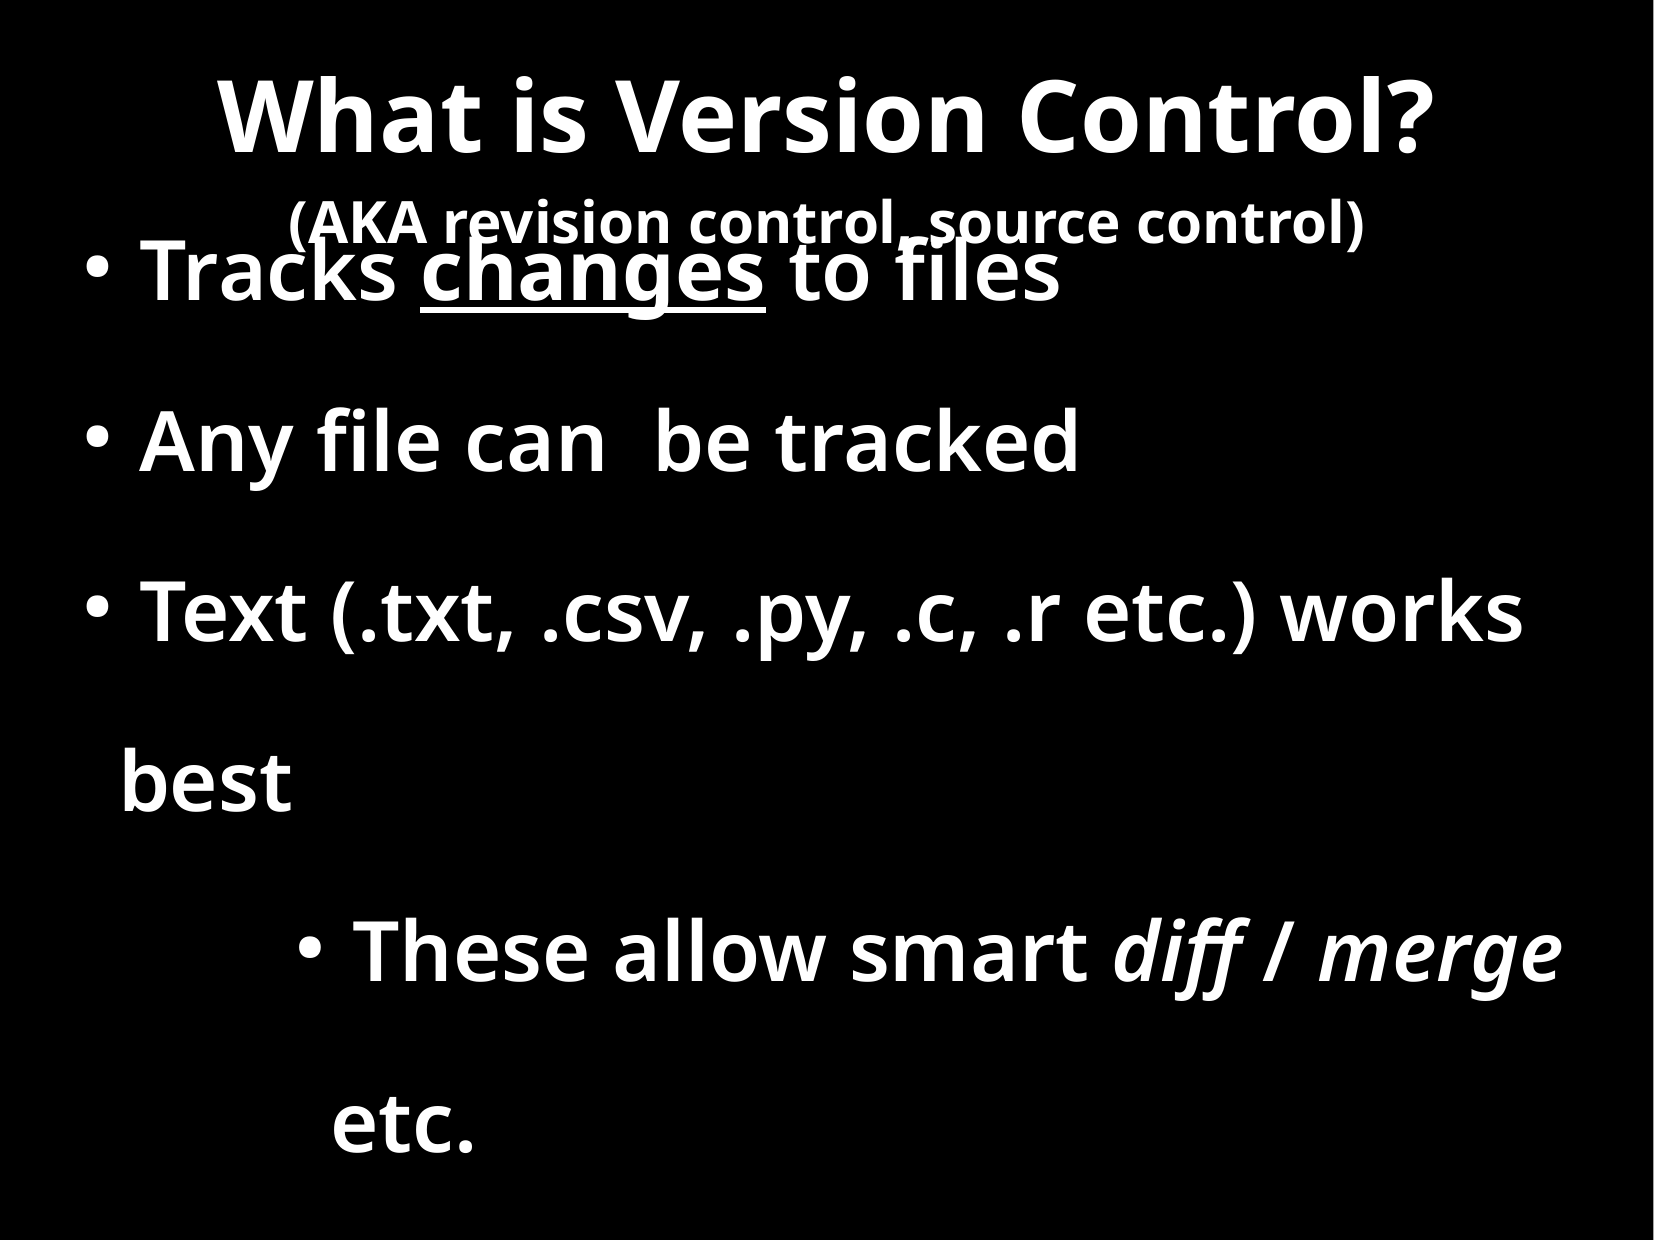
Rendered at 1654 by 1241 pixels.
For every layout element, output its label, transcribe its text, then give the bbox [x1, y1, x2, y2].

title What is Version Control? (AKA revision control, source control) [82, 49, 1571, 164]
subtitle Tracks changes to files Any file can be tracked Text (.txt, .csv, .py, .c, .r etc.) works best These allow smart diff / merge etc. [82, 164, 1571, 1241]
